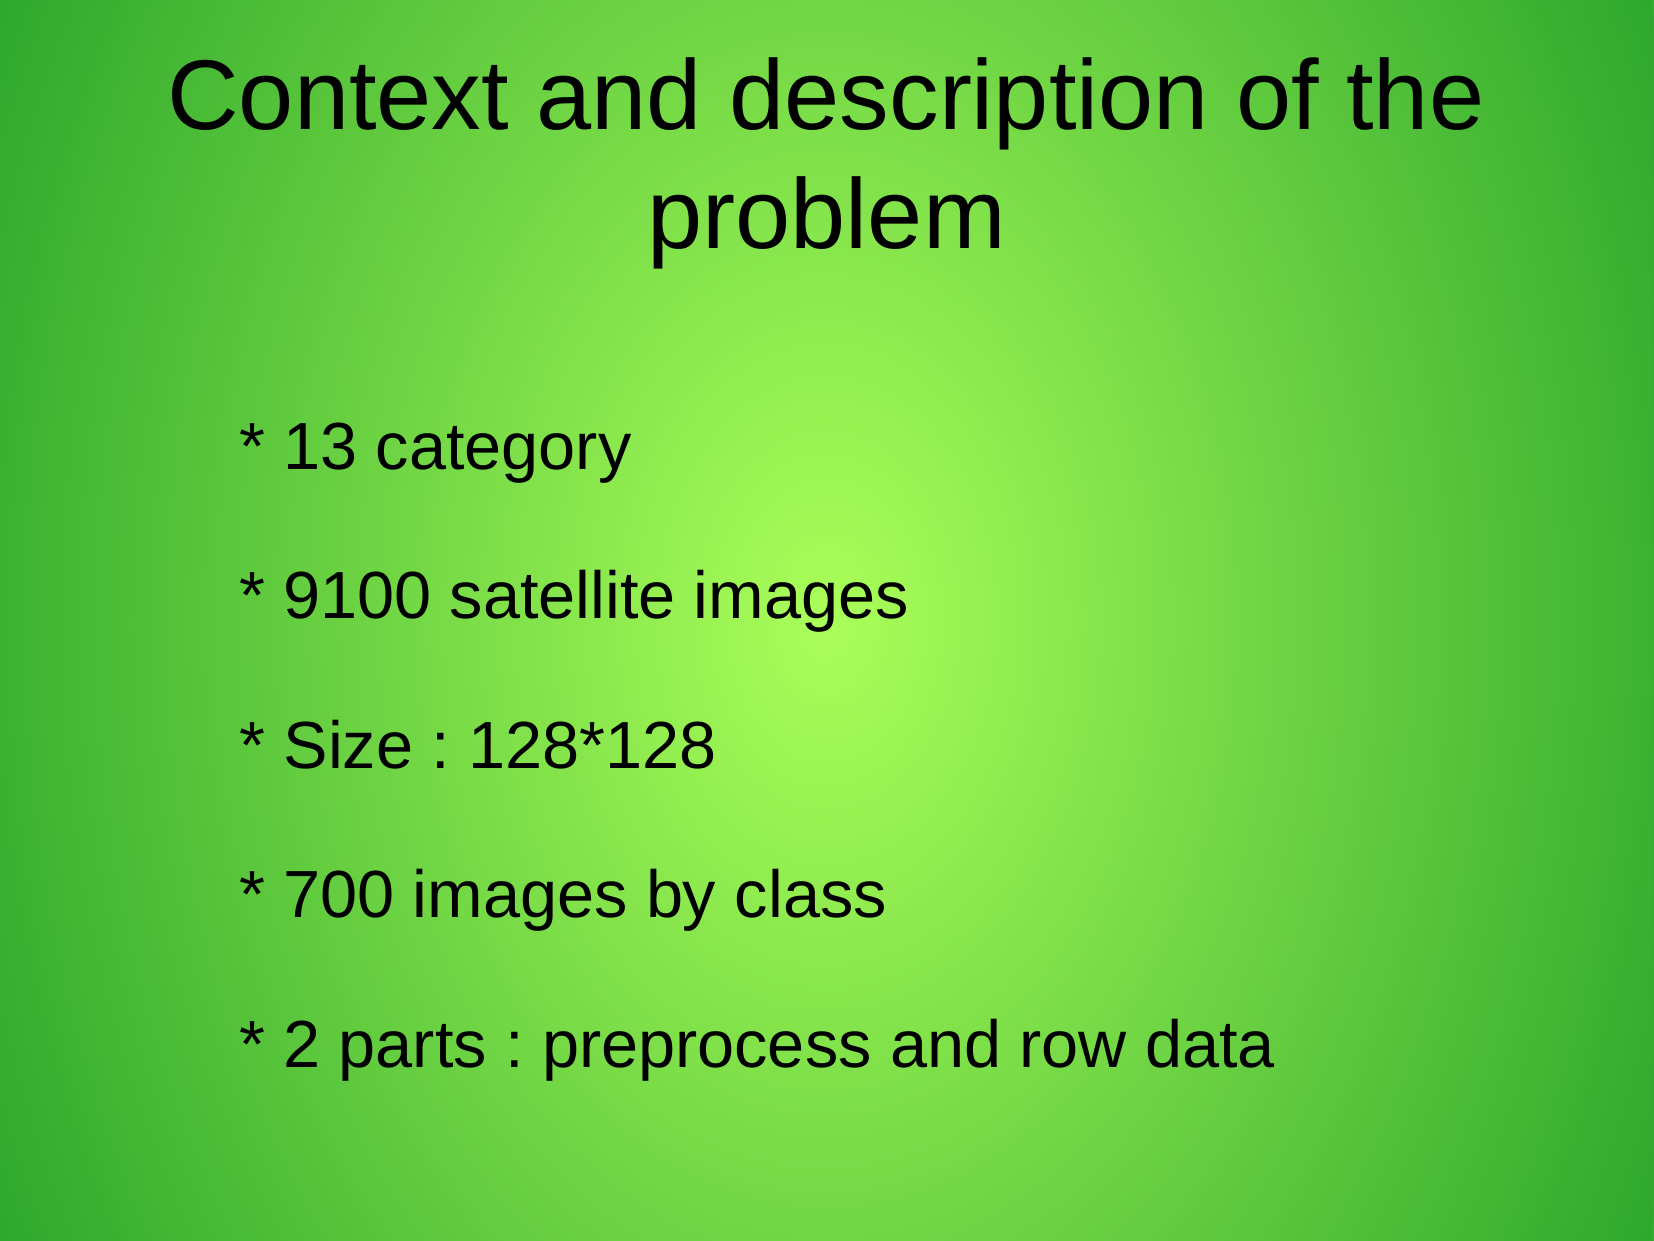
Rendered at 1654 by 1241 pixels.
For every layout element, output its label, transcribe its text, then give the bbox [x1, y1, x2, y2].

title Context and description of the problem [82, 39, 1571, 261]
text_box * 13 category * 9100 satellite images * Size : 128*128 * 700 images by class * 2 parts : preprocess and row data [224, 401, 1302, 1114]
